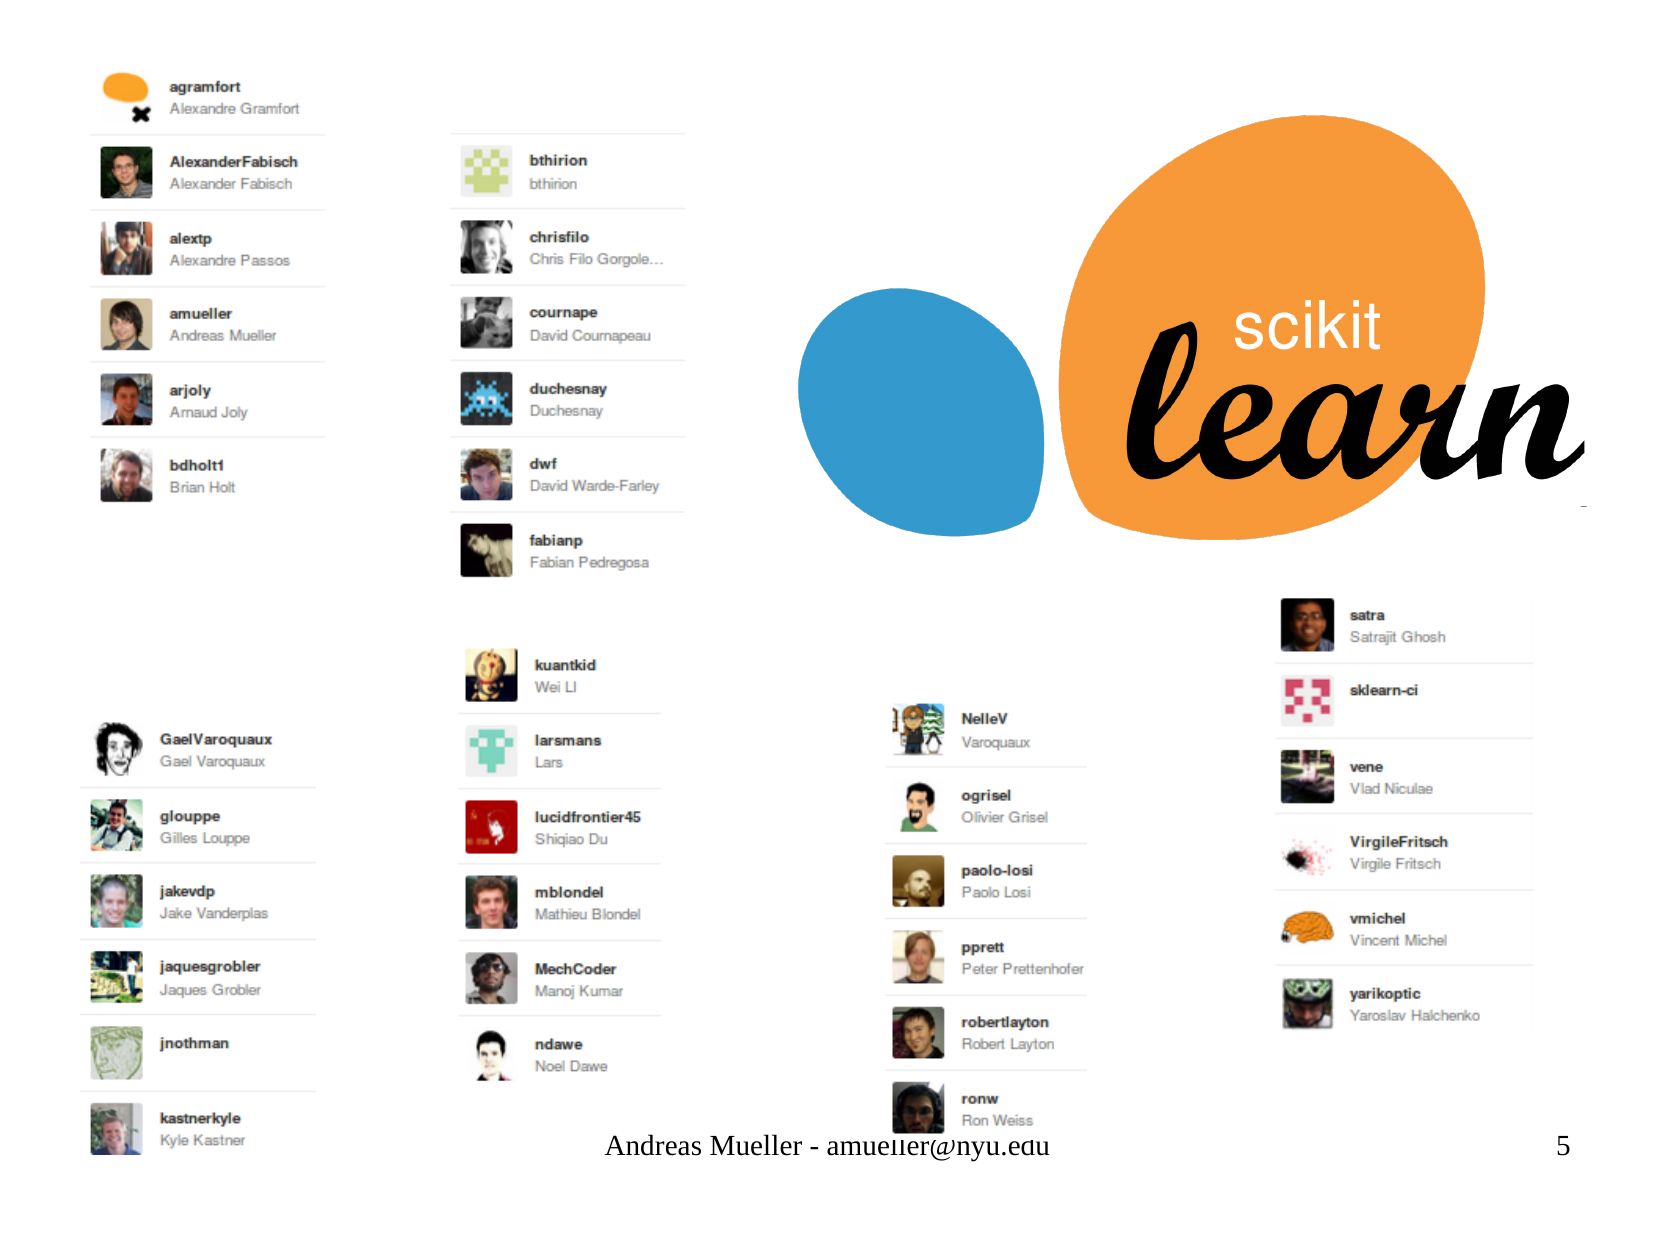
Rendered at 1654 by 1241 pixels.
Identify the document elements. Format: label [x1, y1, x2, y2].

picture [780, 14, 1602, 566]
picture [458, 644, 661, 1092]
picture [80, 715, 316, 1156]
picture [885, 693, 1087, 1141]
picture [1275, 597, 1533, 1036]
picture [450, 133, 685, 586]
picture [90, 64, 325, 511]
